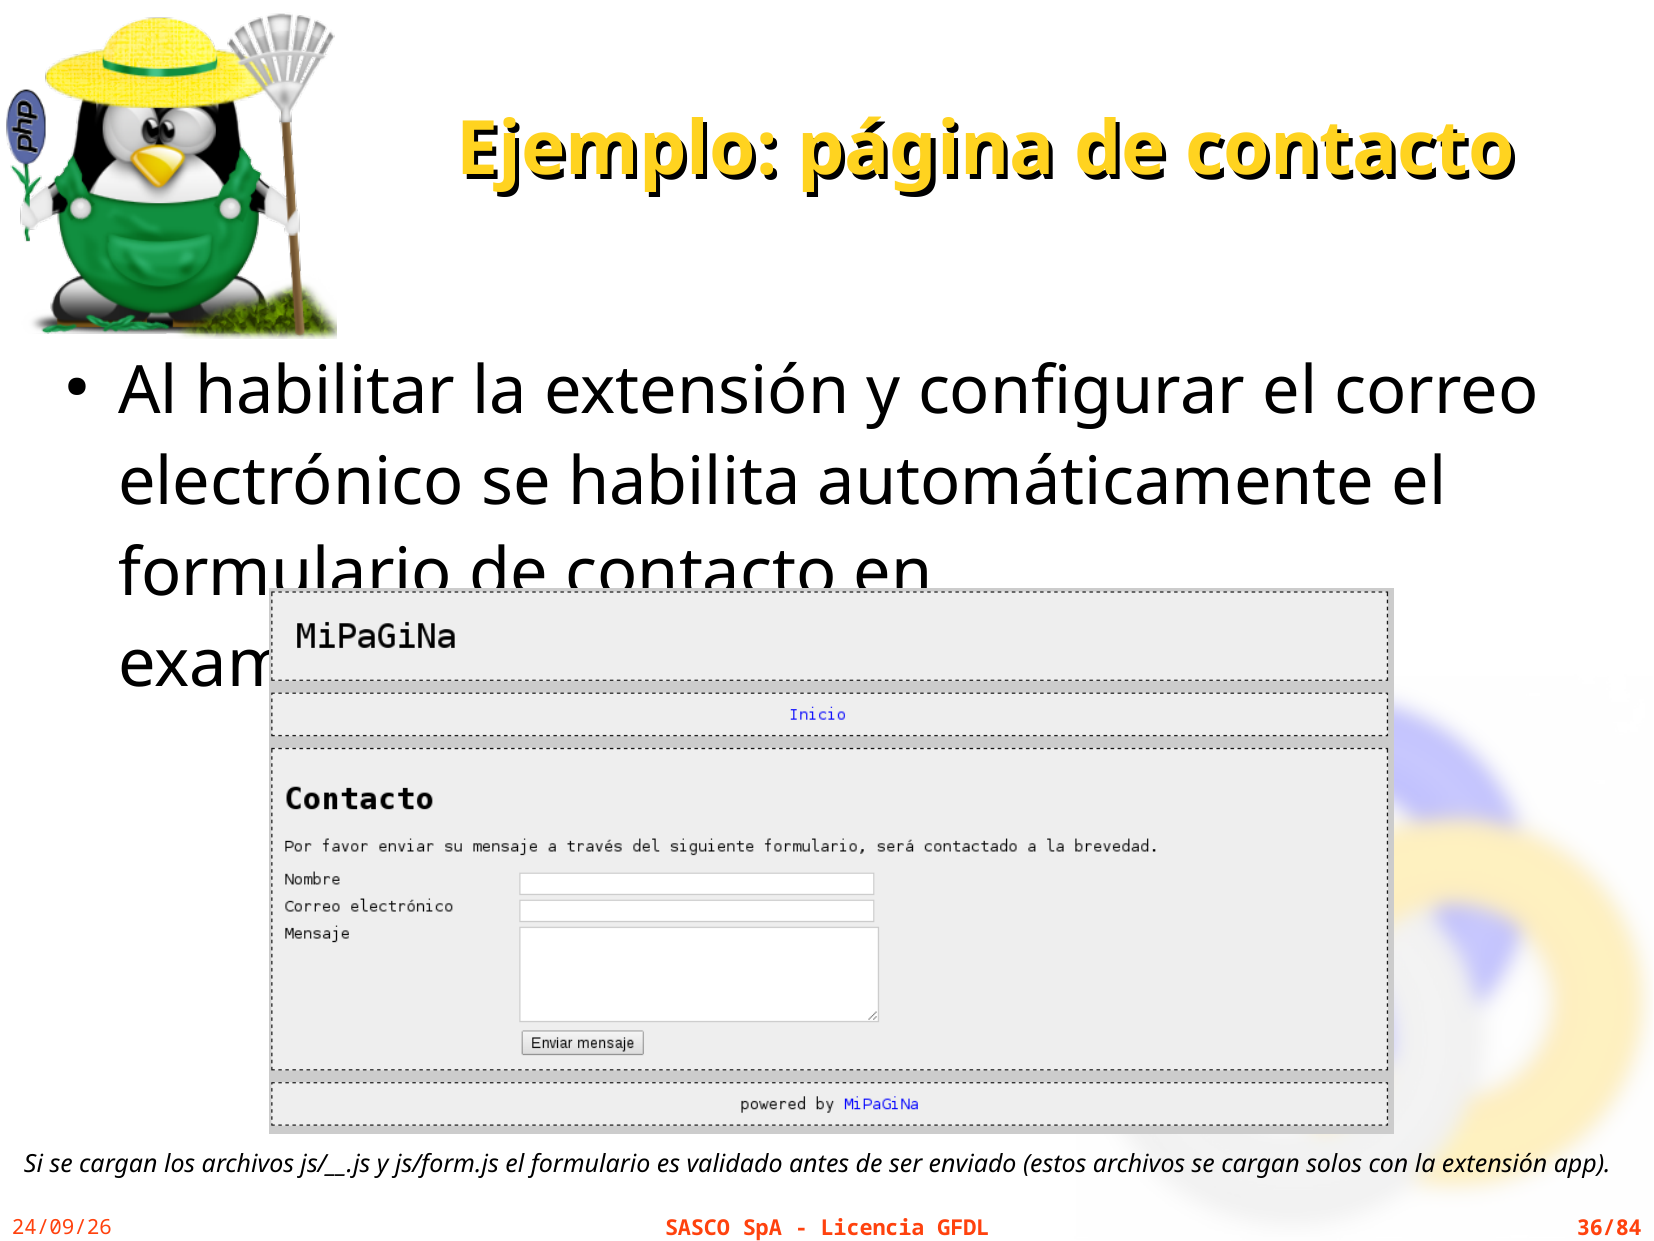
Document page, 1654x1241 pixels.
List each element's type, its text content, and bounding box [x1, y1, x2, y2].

picture [269, 588, 1654, 1241]
list Al habilitar la extensión y configurar el correo electrónico se habilita automáticamente el formulario de contacto en example.com/contacto: [47, 342, 1607, 1062]
title Ejemplo: página de contacto [366, 35, 1607, 257]
text_box Si se cargan los archivos js/__.js y js/form.js el formulario es validado antes de ser enviado (estos archivos se cargan solos con la extensión app). [9, 1138, 1630, 1184]
picture [4, 5, 337, 339]
